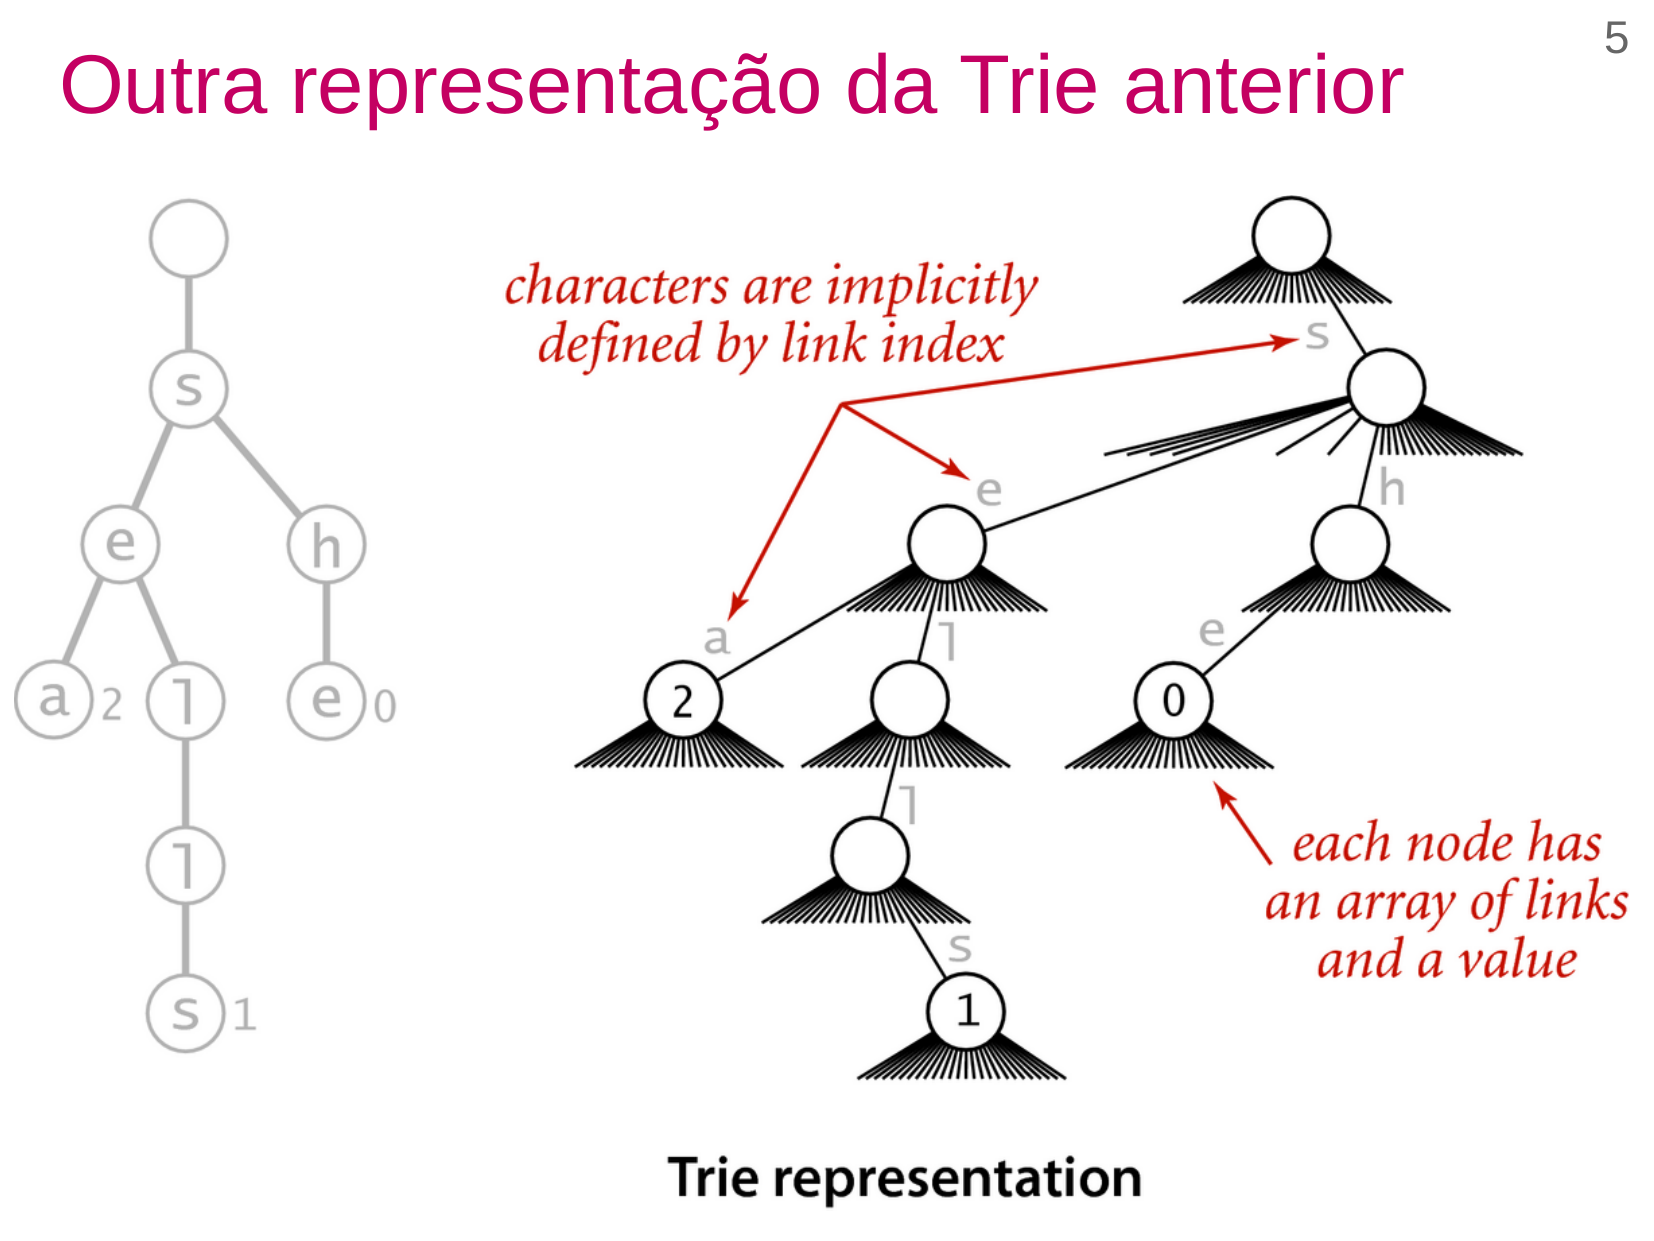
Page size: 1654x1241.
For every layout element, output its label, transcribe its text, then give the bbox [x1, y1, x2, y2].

picture [14, 195, 1630, 1211]
title Outra representação da Trie anterior [59, 29, 1595, 148]
